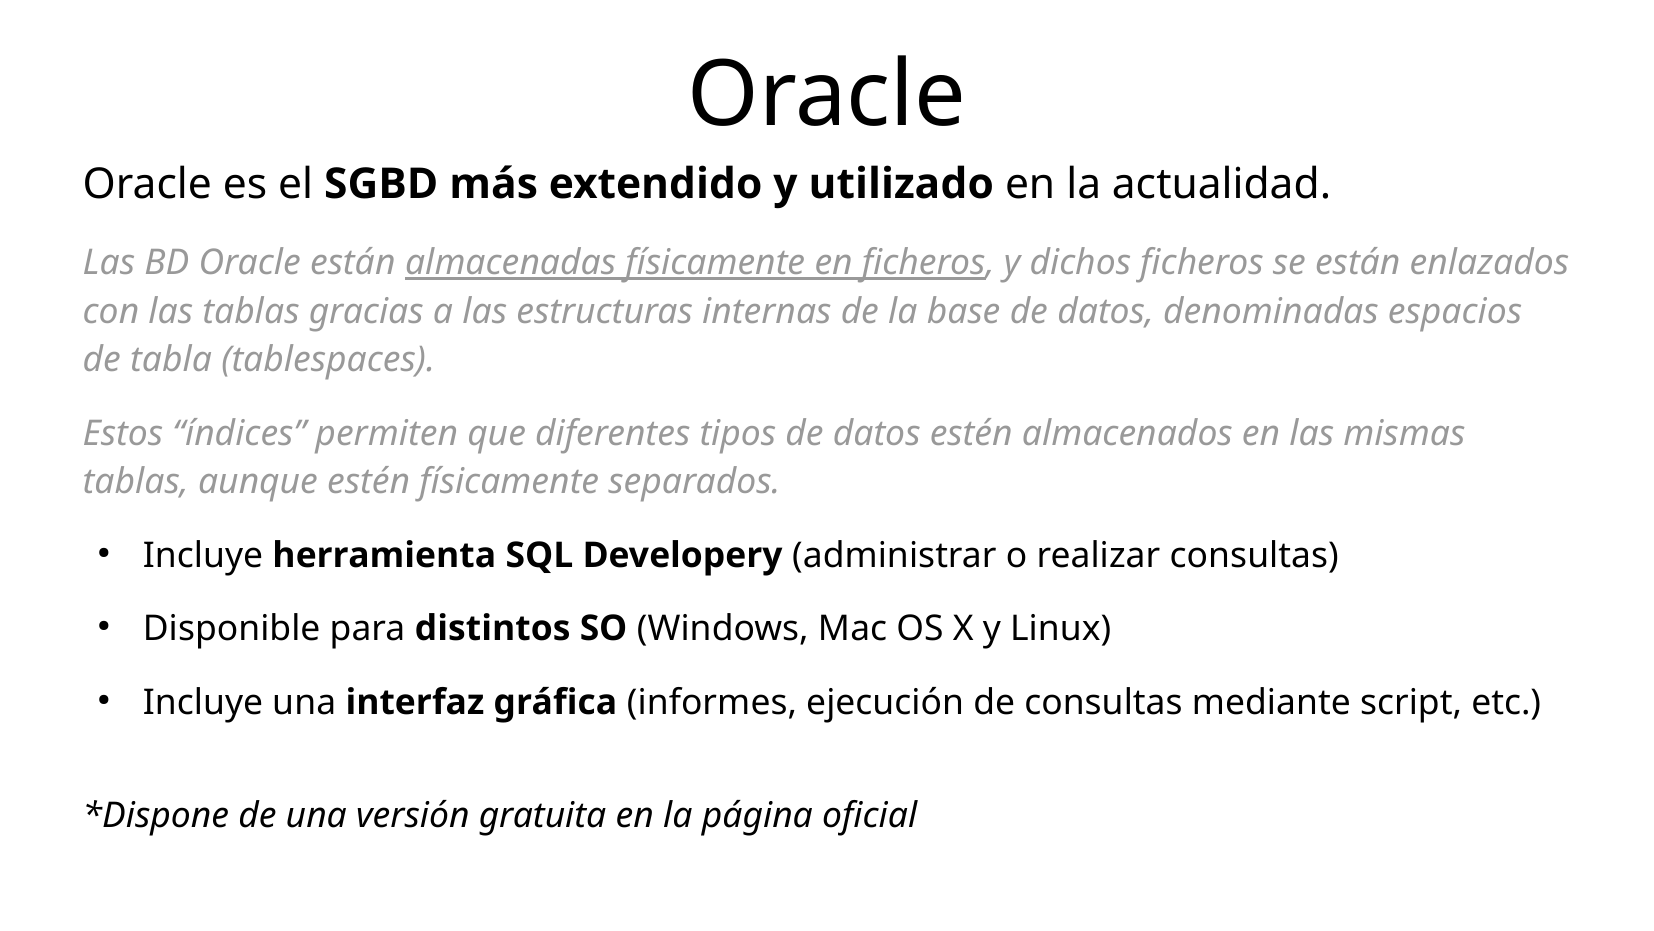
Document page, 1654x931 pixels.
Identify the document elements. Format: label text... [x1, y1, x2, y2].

list Oracle es el SGBD más extendido y utilizado en la actualidad. Las BD Oracle están almacenadas físicamente en ficheros, y dichos ficheros se están enlazados con las tablas gracias a las estructuras internas de la base de datos, denominadas espacios de tabla (tablespaces). Estos “índices” permiten que diferentes tipos de datos estén almacenados en las mismas tablas, aunque estén físicamente separados. Incluye herramienta SQL Developery (administrar o realizar consultas) Disponible para distintos SO (Windows, Mac OS X y Linux) Incluye una interfaz gráfica (informes, ejecución de consultas mediante script, etc.) *Dispone de una versión gratuita en la página oficial [82, 153, 1571, 875]
title Oracle [82, 37, 1571, 142]
